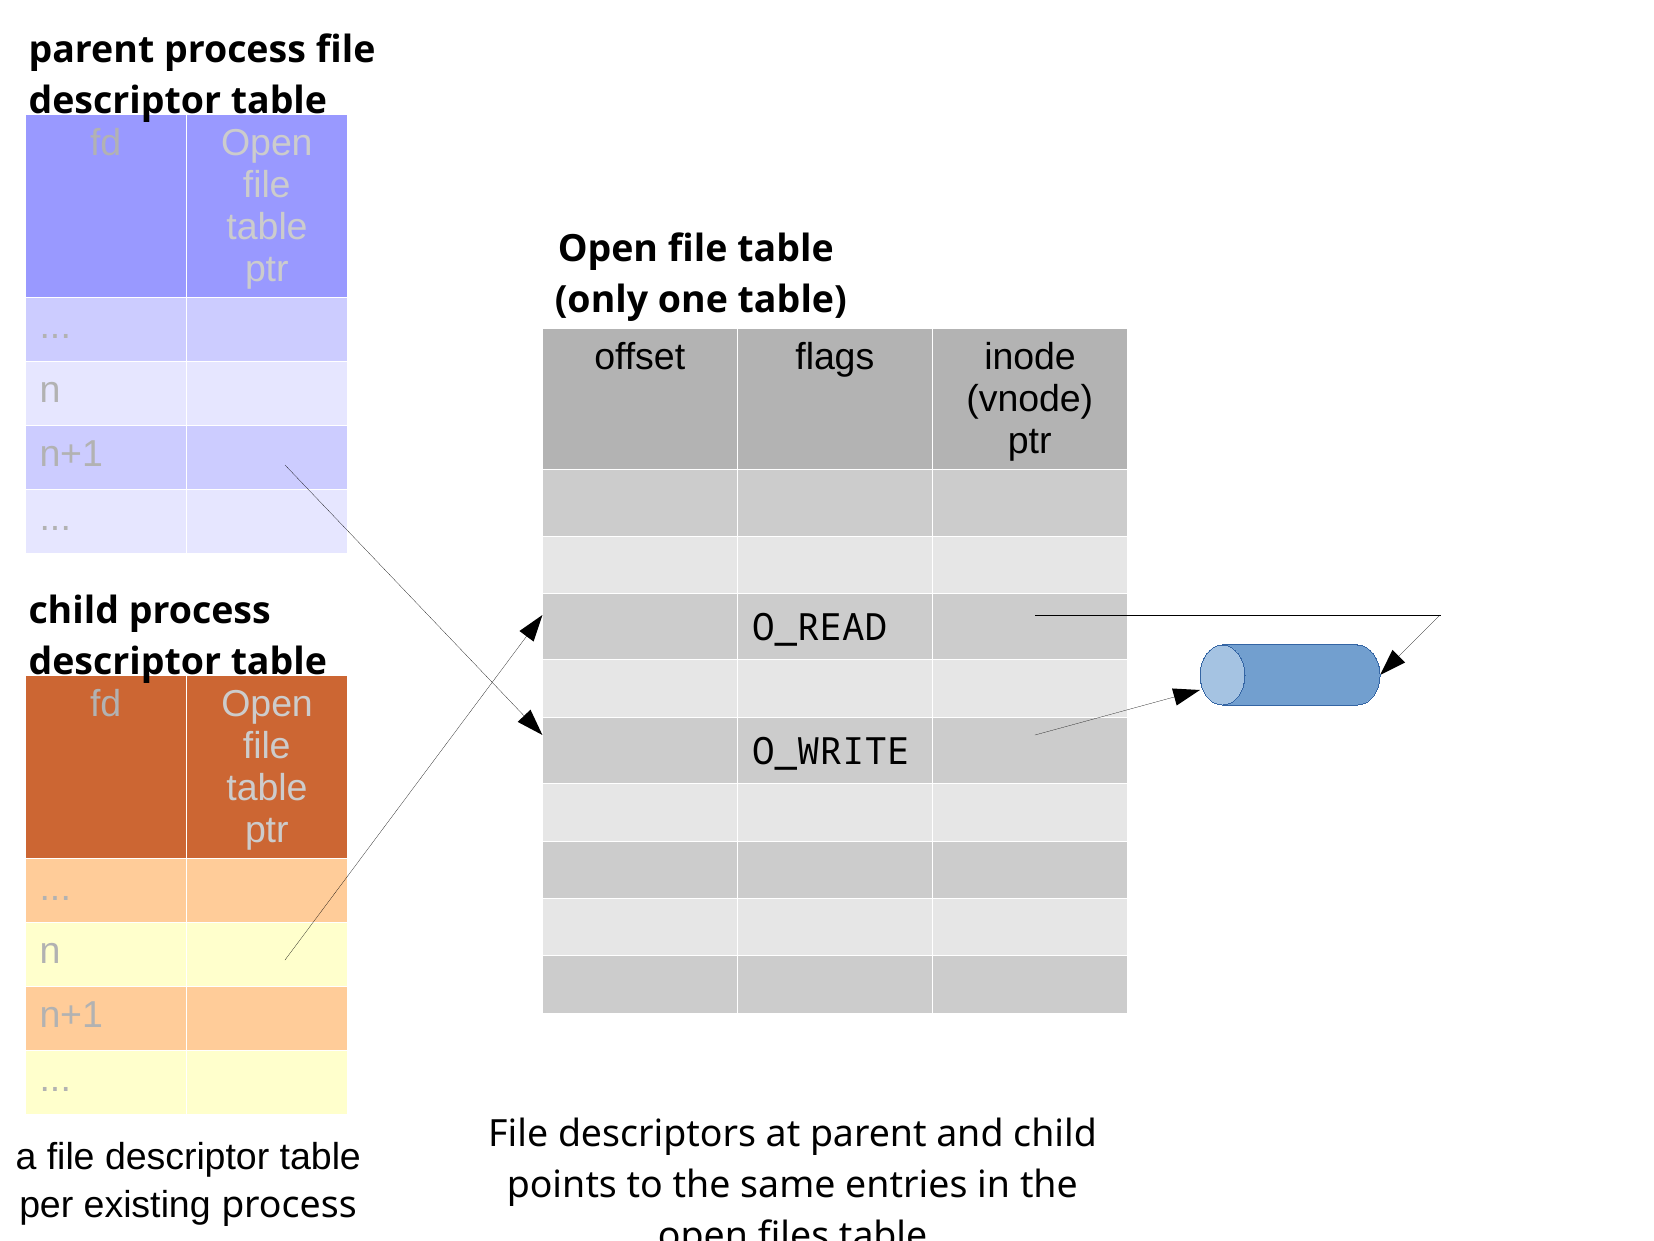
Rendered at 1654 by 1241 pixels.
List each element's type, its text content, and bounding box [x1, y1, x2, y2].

table_header inode (vnode) ptr [933, 329, 1127, 469]
table_cell [933, 537, 1127, 593]
table_cell [543, 784, 737, 841]
table_cell [187, 426, 347, 489]
table_cell [187, 298, 347, 361]
table_cell ... [26, 859, 186, 922]
table_cell ... [26, 490, 186, 553]
table_header fd [26, 122, 186, 297]
table_cell [187, 859, 347, 922]
table_header Open file table ptr [187, 676, 347, 858]
table_cell [738, 784, 932, 841]
table_header flags [738, 329, 932, 469]
table_header Open file table ptr [187, 122, 347, 297]
text_box child process descriptor table [13, 576, 297, 683]
table_cell [187, 923, 347, 986]
table_cell n+1 [26, 987, 186, 1050]
table_cell [738, 899, 932, 955]
text_box [1223, 644, 1381, 706]
table_cell [543, 594, 737, 659]
table_cell [738, 537, 932, 593]
table_cell [543, 660, 737, 717]
table_cell [738, 470, 932, 536]
table_cell O_READ [738, 594, 932, 659]
table_cell [738, 956, 932, 1013]
table_cell n [26, 362, 186, 425]
table_cell [933, 470, 1127, 536]
table_cell [543, 956, 737, 1013]
table_cell [933, 594, 1127, 659]
text_box Open file table (only one table) [540, 214, 1141, 321]
table_cell [933, 899, 1127, 955]
table_cell [933, 842, 1127, 898]
text_box File descriptors at parent and child points to the same entries in the open files table [473, 1098, 1171, 1216]
table_cell [543, 899, 737, 955]
table_cell [315, 879, 347, 922]
table_cell [187, 987, 347, 1050]
table_header fd [26, 683, 186, 858]
table_cell [543, 470, 737, 536]
table_cell [187, 362, 347, 425]
table_cell [933, 956, 1127, 1013]
table_cell O_WRITE [738, 718, 932, 783]
table_cell [310, 490, 347, 528]
table_cell [187, 490, 347, 553]
text_box parent process file descriptor table [13, 15, 347, 122]
table_cell ... [26, 298, 186, 361]
table_cell [738, 842, 932, 898]
table_cell n [26, 923, 186, 986]
table_cell ... [26, 1051, 186, 1114]
table_cell n+1 [26, 426, 186, 489]
table_cell [187, 1051, 347, 1114]
table_cell [933, 660, 1127, 717]
table_cell [738, 660, 932, 717]
table_cell [1106, 711, 1127, 717]
table_cell [543, 718, 737, 783]
table_cell [933, 784, 1127, 841]
table_header offset [543, 329, 737, 469]
table_cell [543, 842, 737, 898]
text_box a file descriptor table per existing process [0, 1128, 379, 1231]
table_cell [933, 718, 1127, 783]
table_cell [543, 537, 737, 593]
